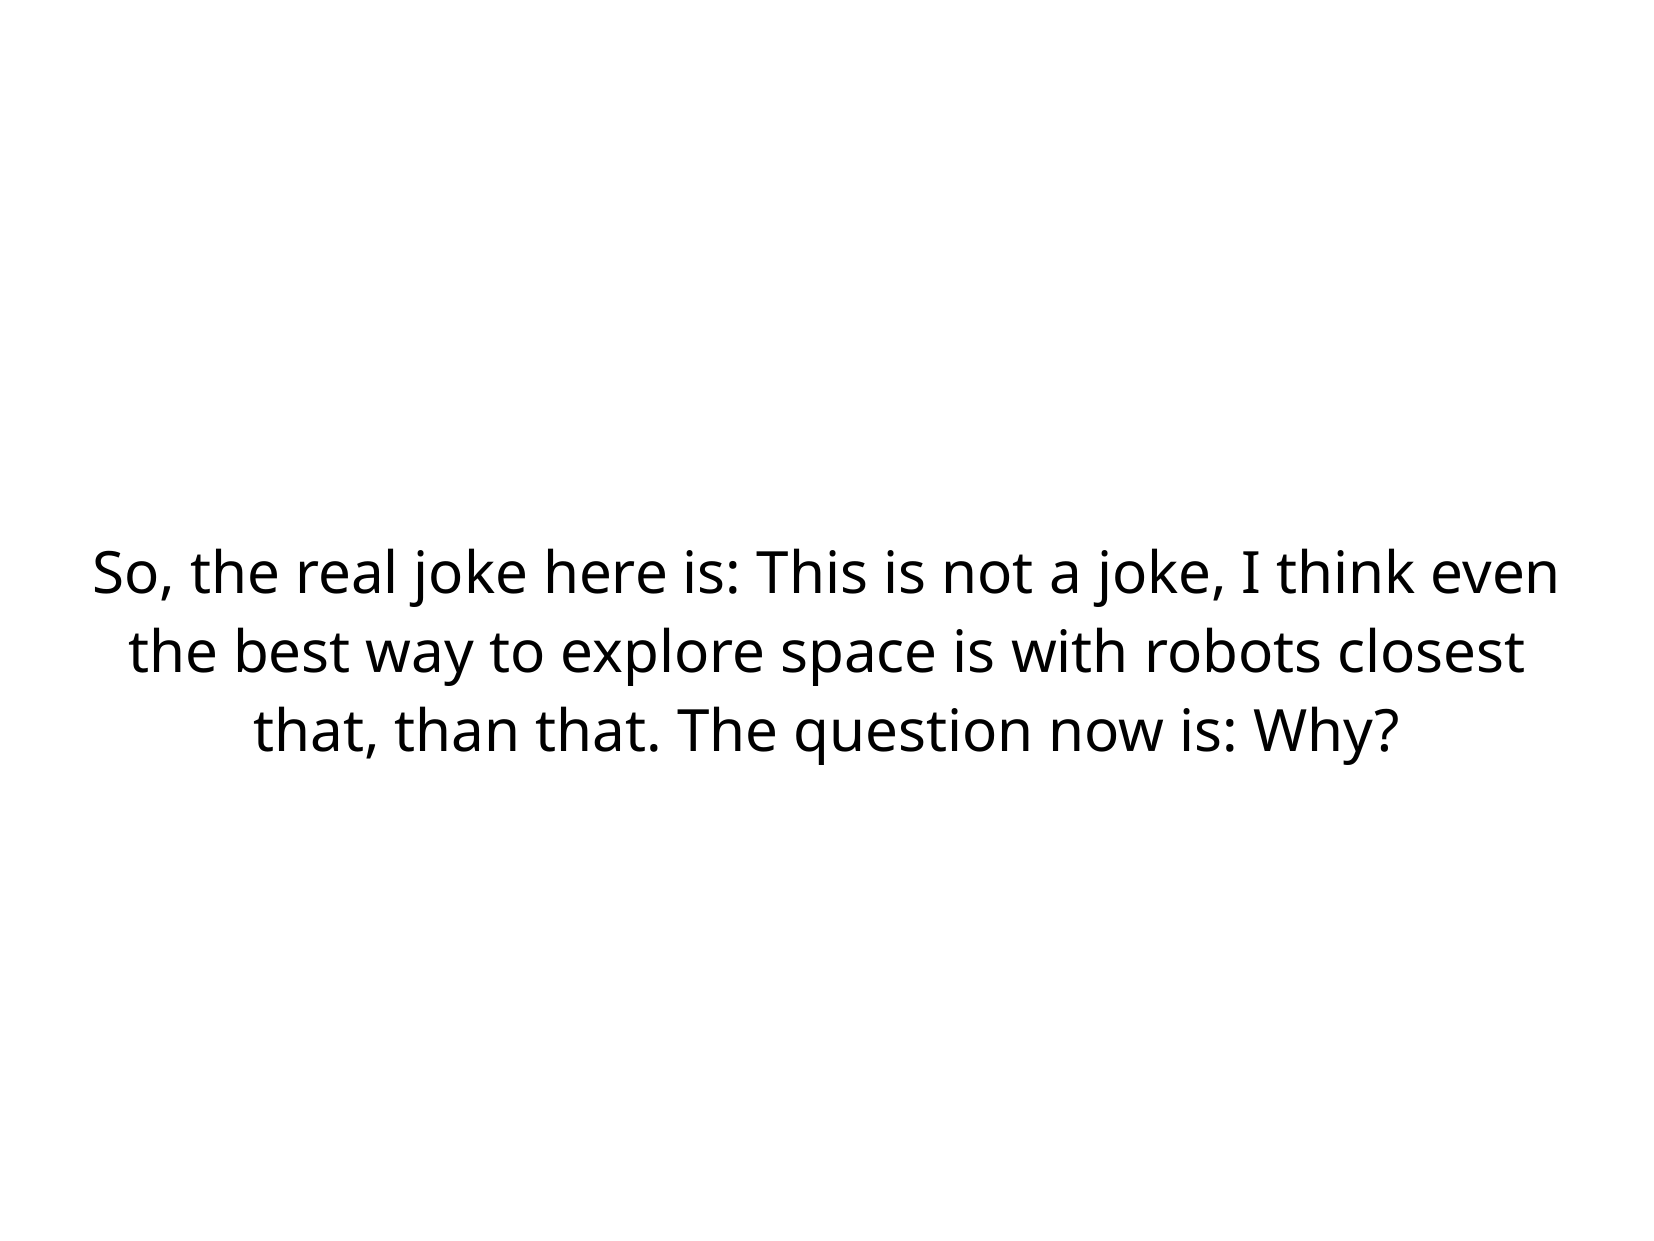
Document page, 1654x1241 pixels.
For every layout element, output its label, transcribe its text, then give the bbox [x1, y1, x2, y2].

subtitle So, the real joke here is: This is not a joke, I think even the best way to explore space is with robots closest that, than that. The question now is: Why? [82, 290, 1571, 1010]
